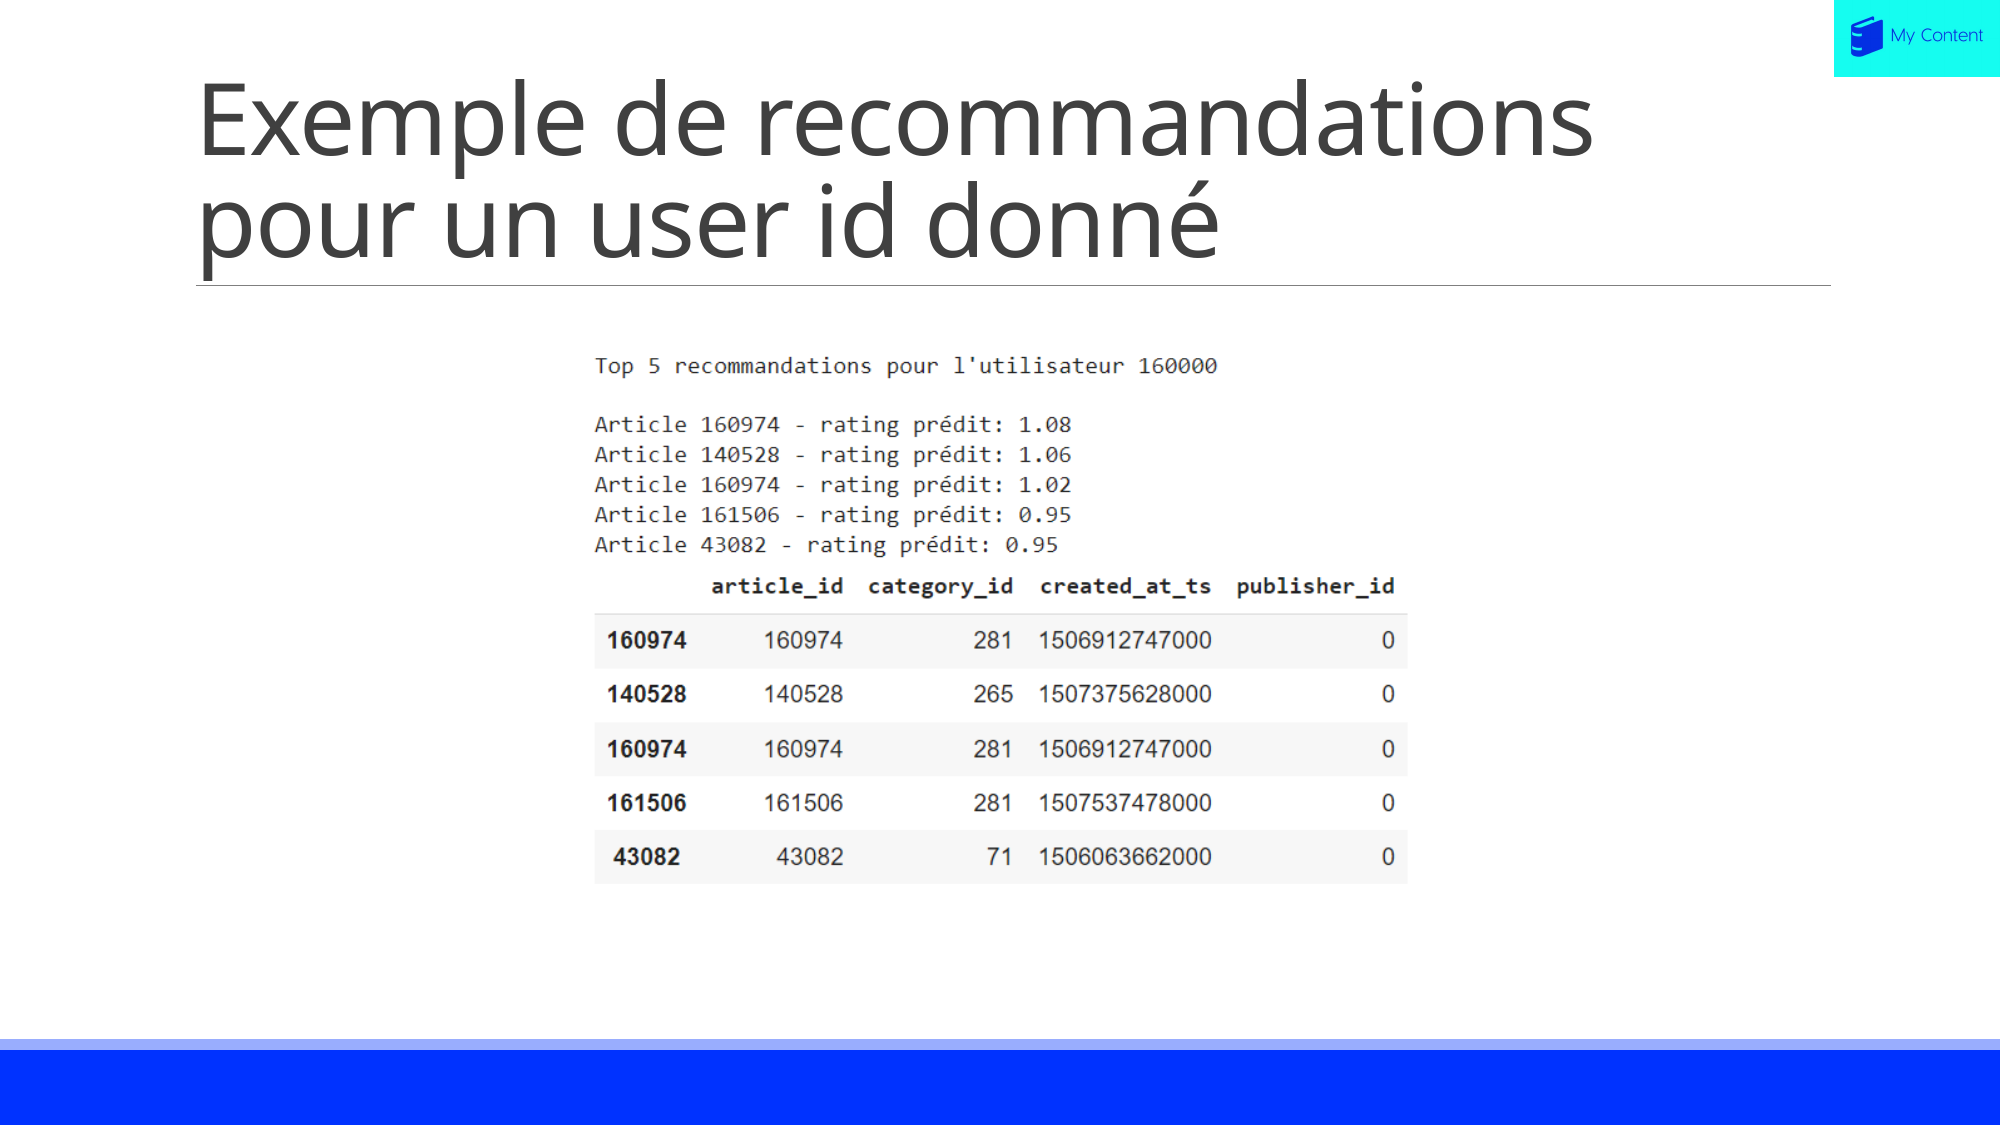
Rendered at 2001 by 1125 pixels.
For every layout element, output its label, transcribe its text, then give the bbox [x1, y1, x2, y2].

title Exemple de recommandations pour un user id donné [180, 47, 1831, 286]
picture [576, 337, 1434, 929]
picture [1834, 0, 2000, 77]
